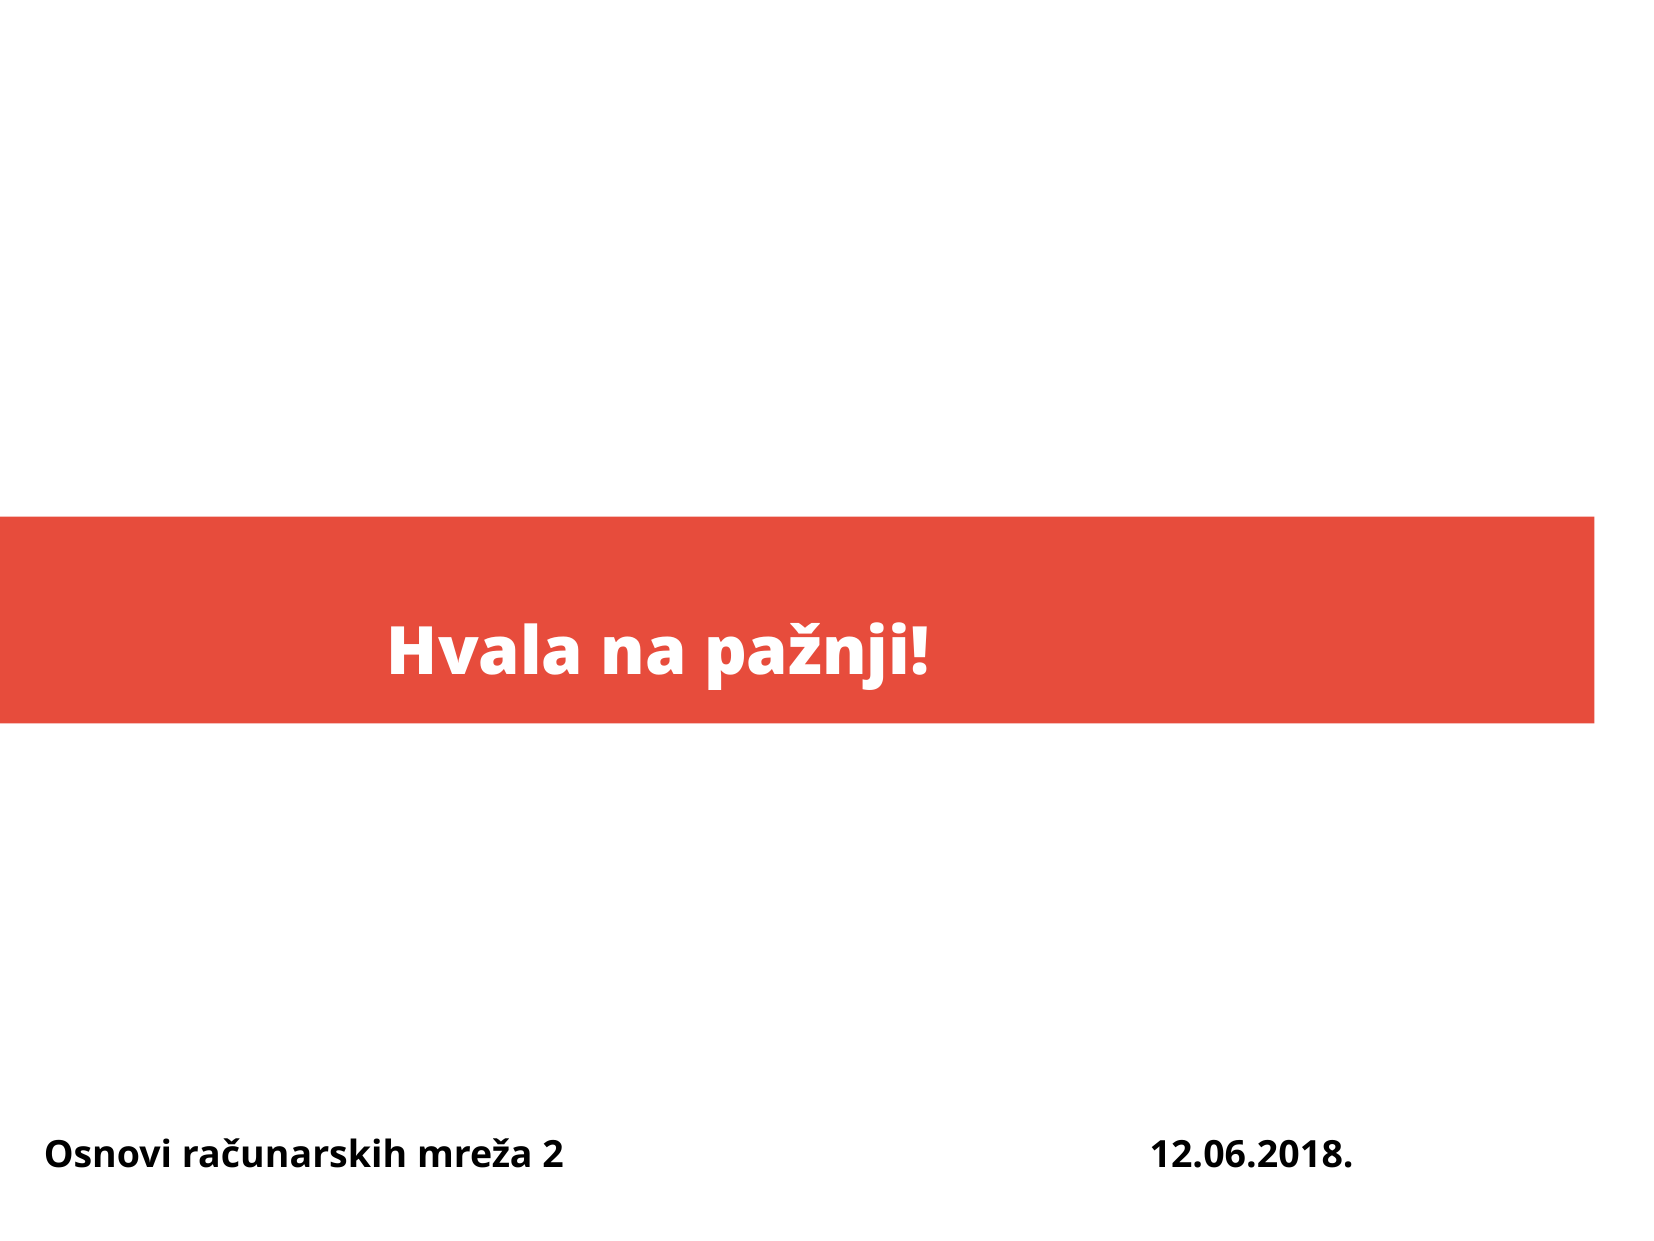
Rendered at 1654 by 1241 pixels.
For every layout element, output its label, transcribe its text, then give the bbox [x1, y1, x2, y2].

text_box Osnovi računarskih mreža 2 12.06.2018. [28, 763, 1634, 1205]
title Hvala na pažnji! [59, 546, 1595, 694]
